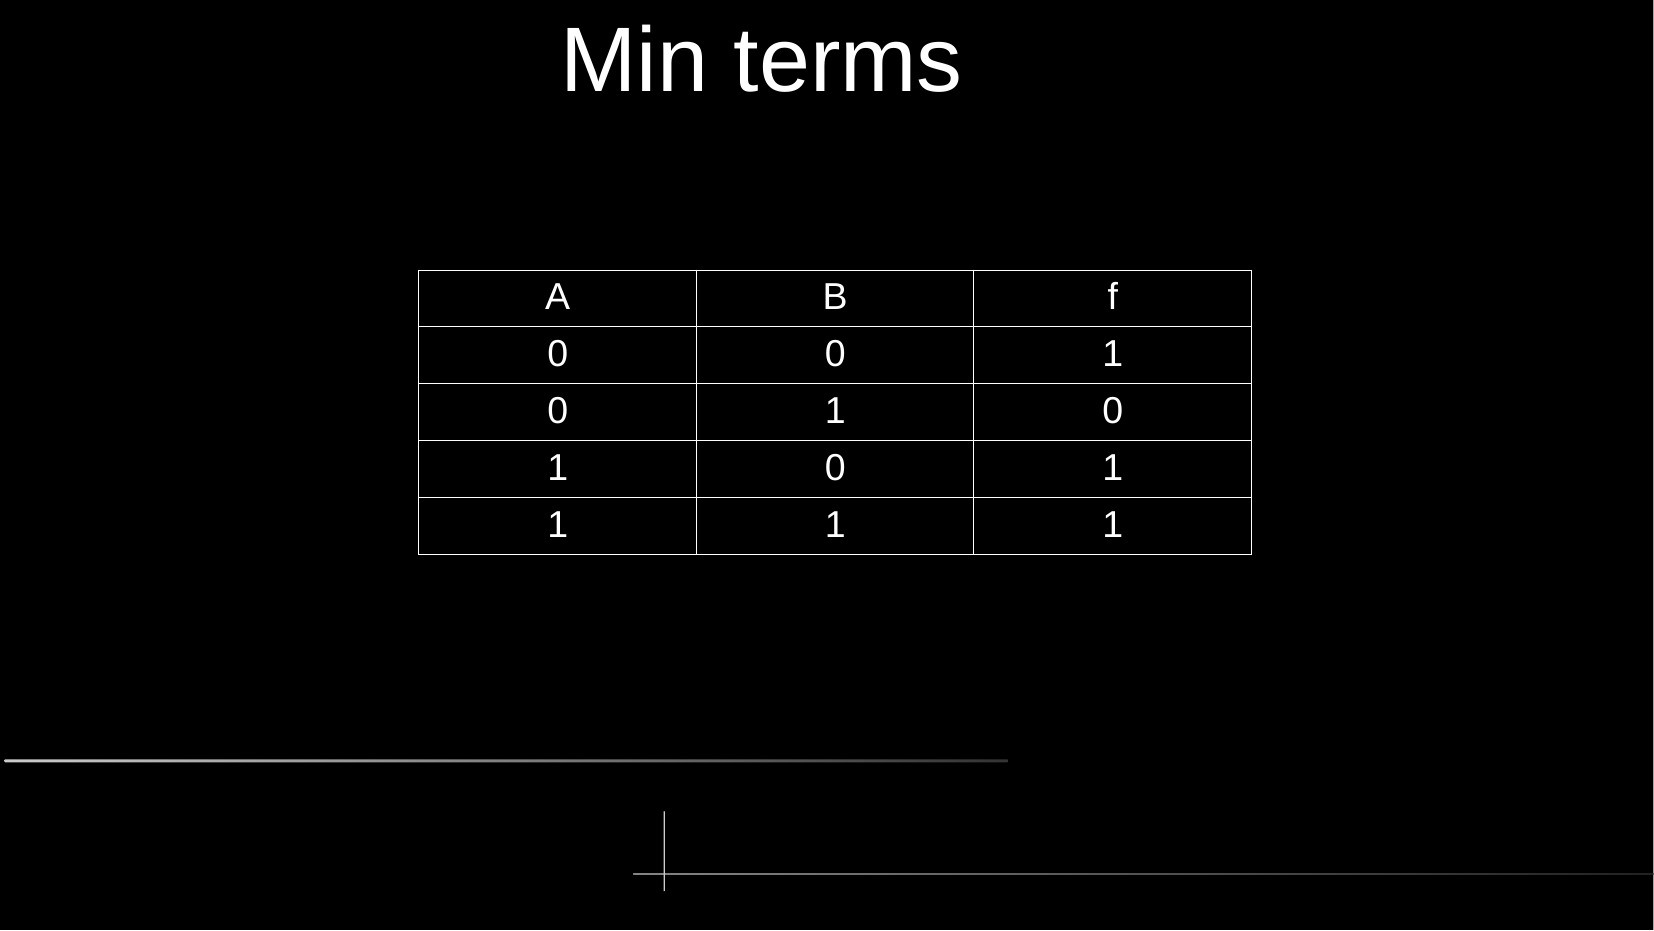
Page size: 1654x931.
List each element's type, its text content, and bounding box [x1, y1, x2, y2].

table_header f [974, 271, 1251, 326]
table_header B [697, 271, 973, 326]
title Min terms [23, 5, 1501, 114]
table_cell 0 [697, 441, 973, 497]
table_cell 0 [697, 327, 973, 383]
table_cell 0 [419, 327, 696, 383]
table_header A [419, 271, 696, 326]
table_cell 1 [697, 498, 973, 554]
table_cell 1 [419, 441, 696, 497]
table_cell 1 [974, 441, 1251, 497]
table_cell 0 [419, 384, 696, 440]
table_cell 1 [419, 498, 696, 554]
table_cell 0 [974, 384, 1251, 440]
table_cell 1 [974, 498, 1251, 554]
table_cell 1 [974, 327, 1251, 383]
table_cell 1 [697, 384, 973, 440]
